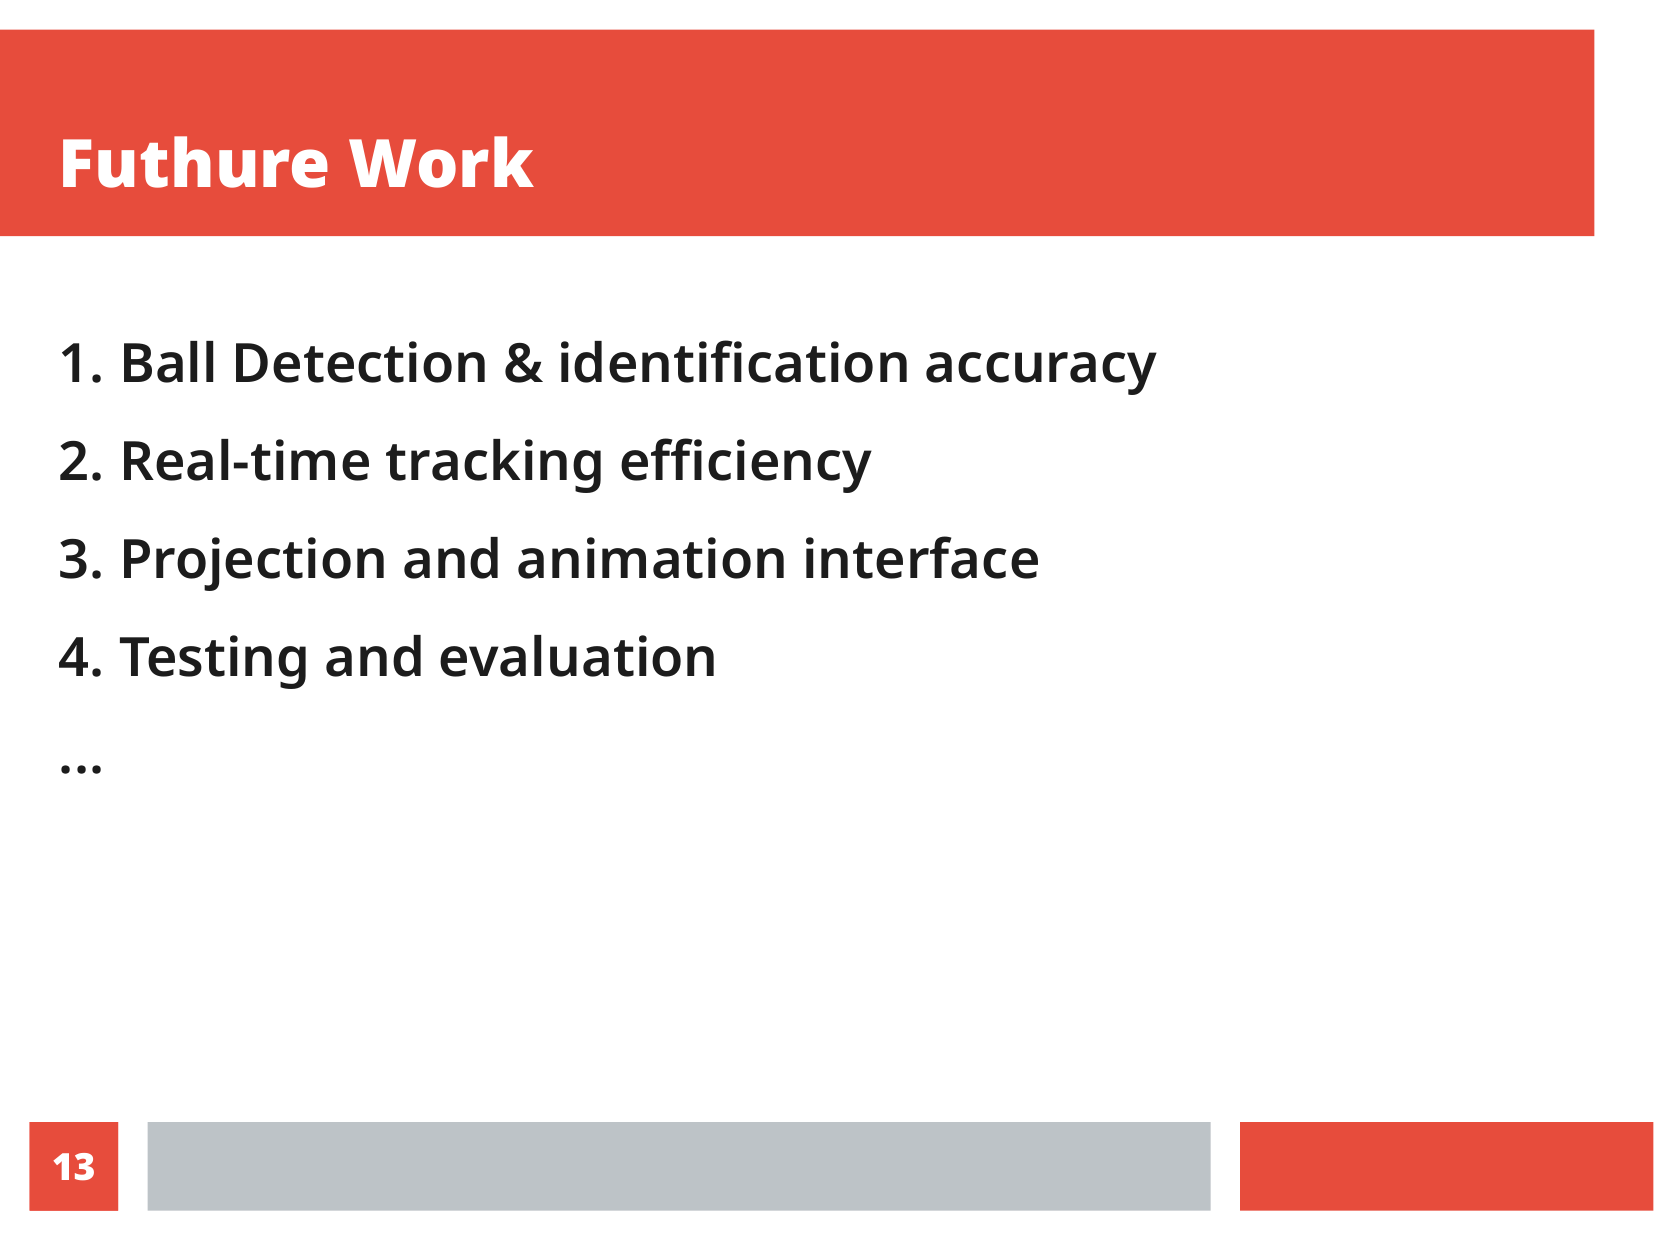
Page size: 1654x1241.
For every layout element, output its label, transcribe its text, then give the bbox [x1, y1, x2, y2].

list 1. Ball Detection & identification accuracy 2. Real-time tracking efficiency 3. Projection and animation interface 4. Testing and evaluation ... [59, 324, 1565, 1093]
title Futhure Work [59, 59, 1595, 207]
